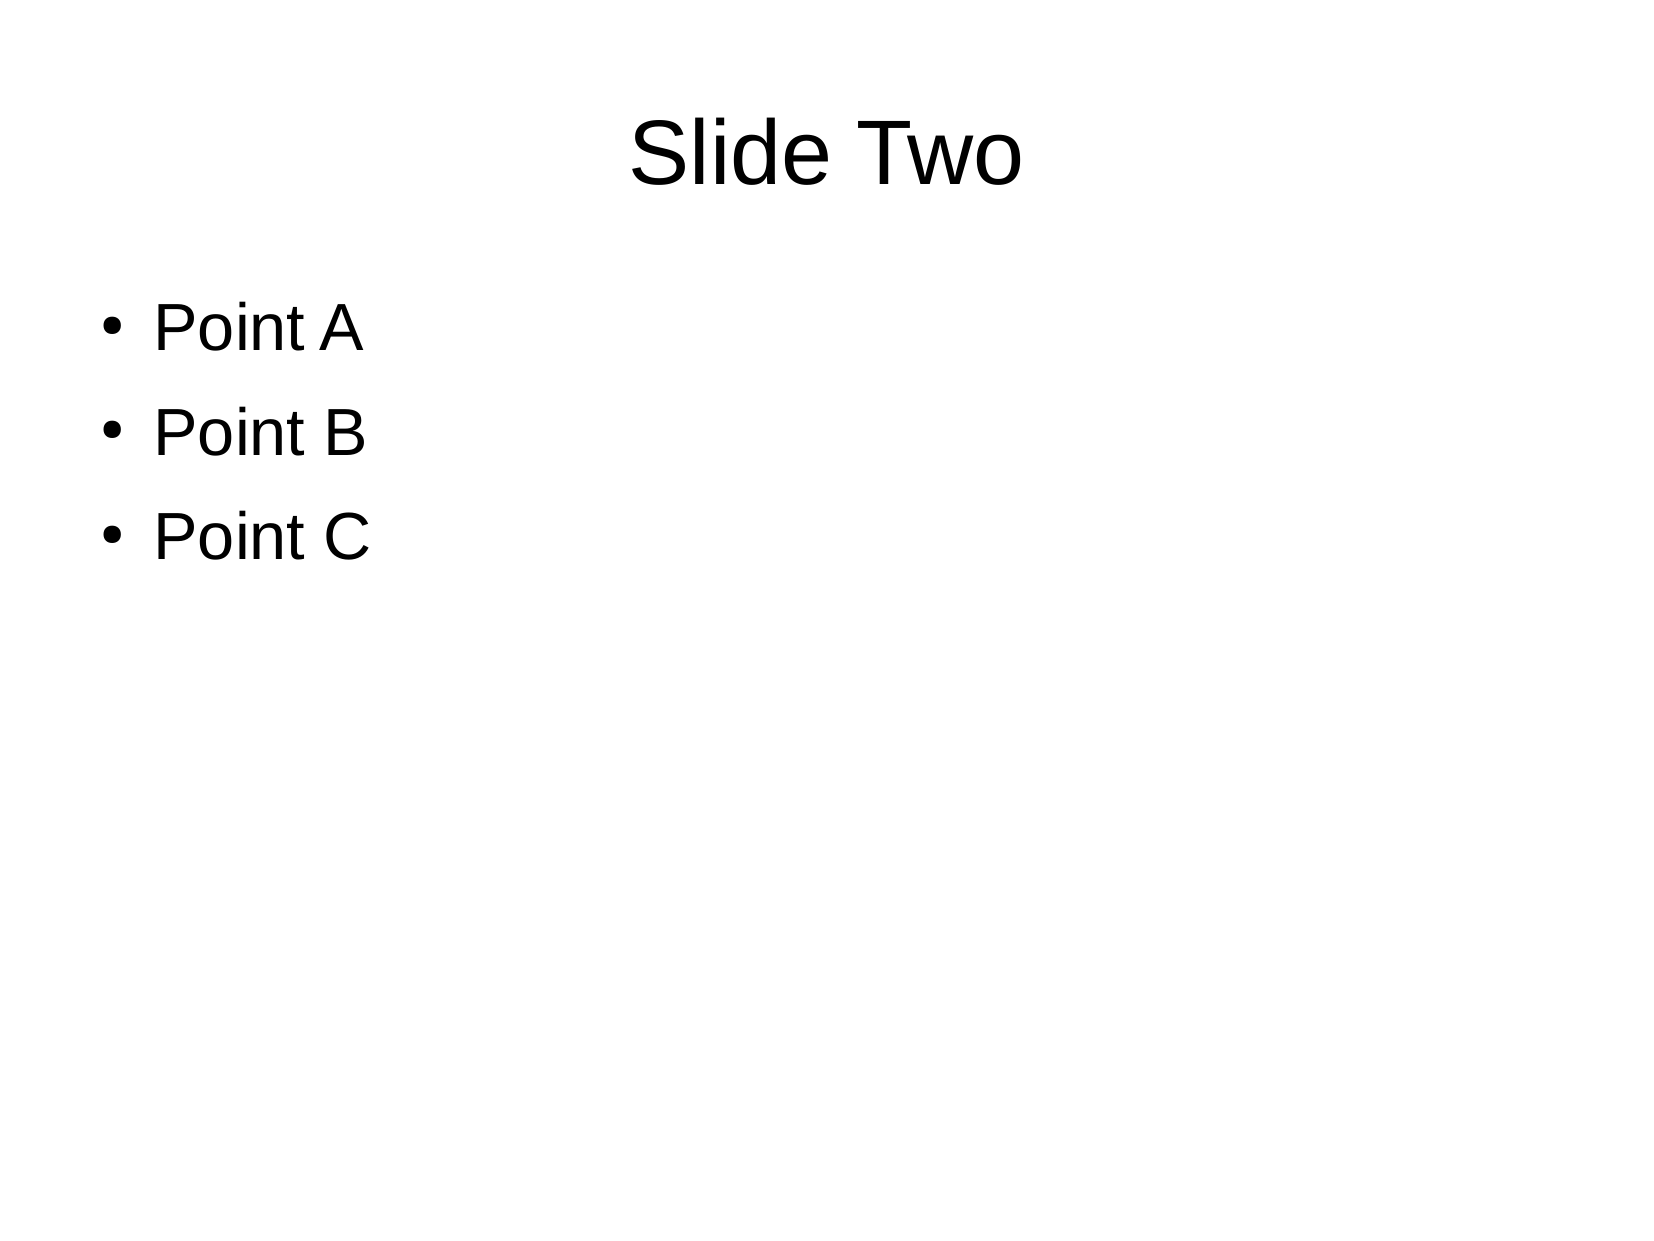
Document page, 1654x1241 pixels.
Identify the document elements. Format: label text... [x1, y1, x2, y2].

title Slide Two [82, 49, 1571, 257]
list Point A Point B Point C [82, 290, 1571, 1109]
